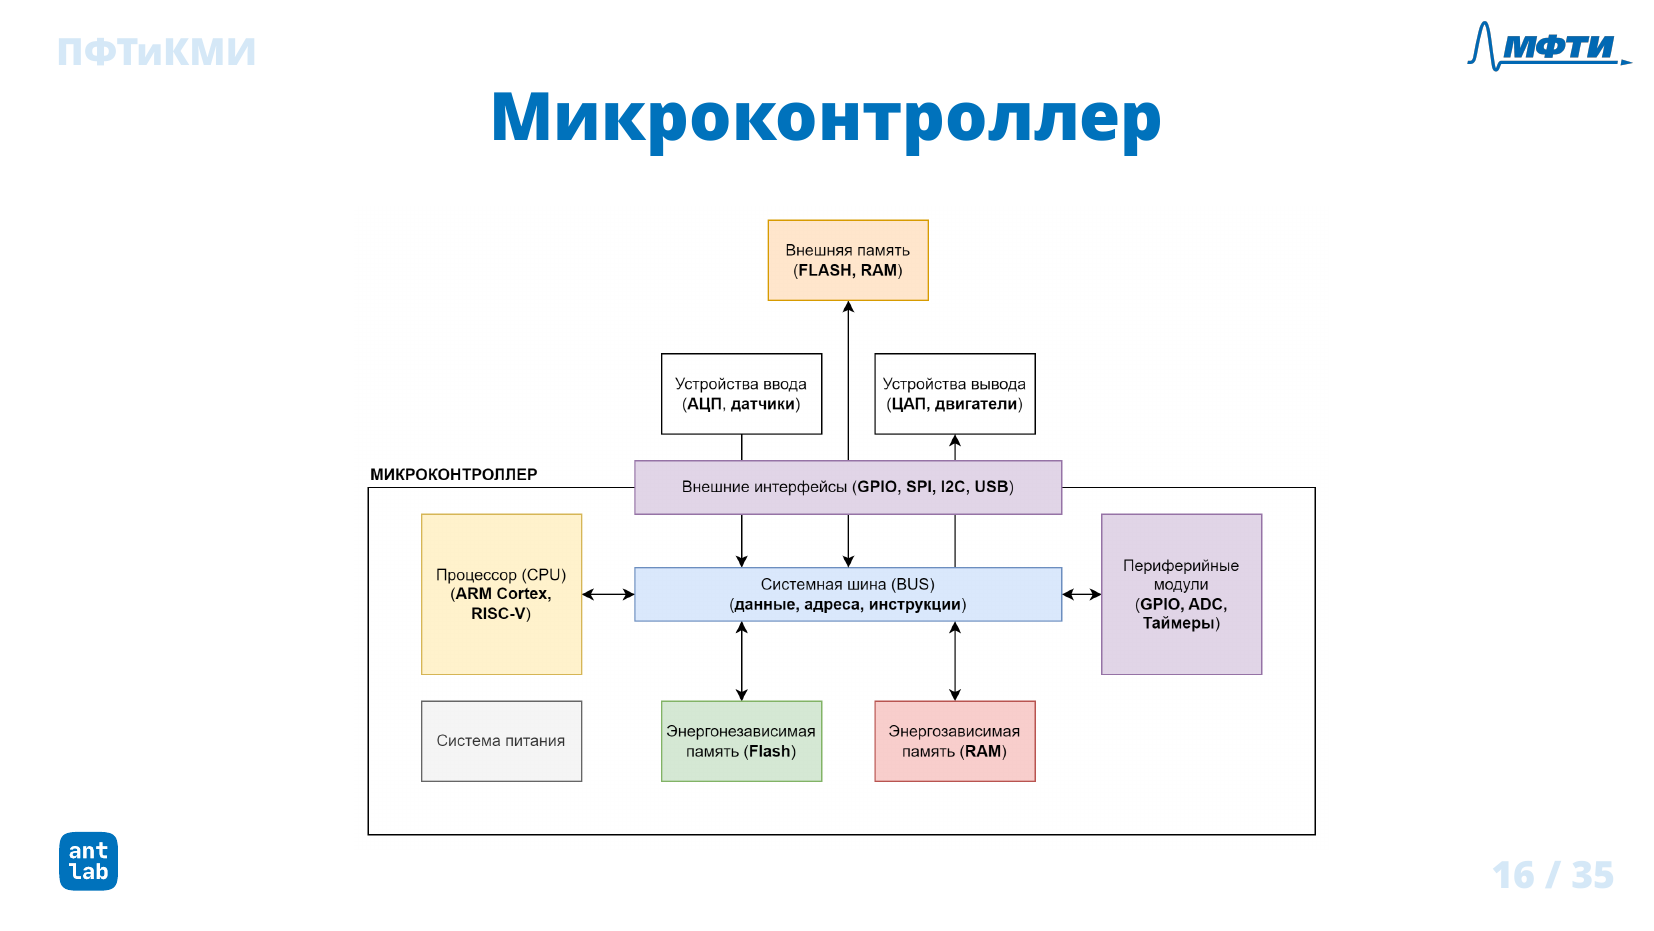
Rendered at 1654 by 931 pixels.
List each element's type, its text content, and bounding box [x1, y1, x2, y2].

title Микроконтроллер [82, 37, 1571, 193]
picture [1446, 0, 1654, 93]
picture [354, 206, 1329, 850]
